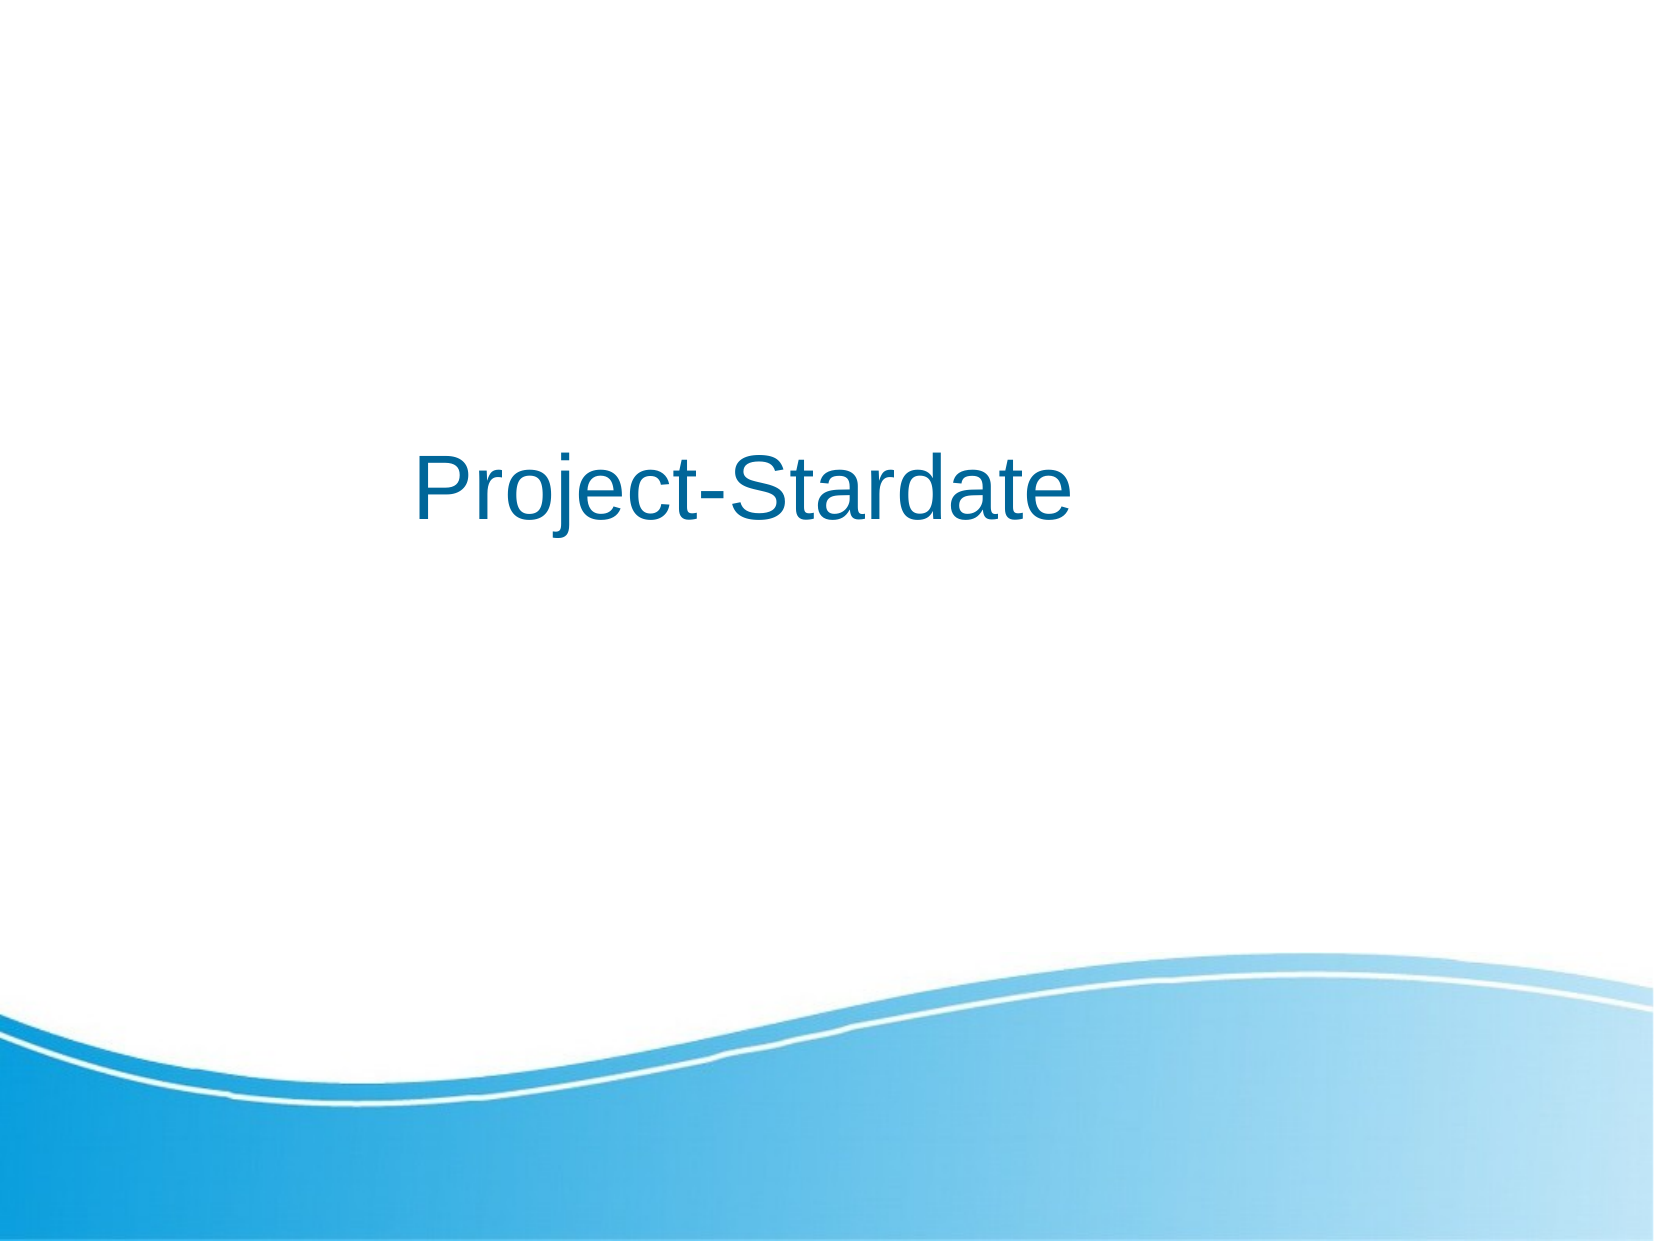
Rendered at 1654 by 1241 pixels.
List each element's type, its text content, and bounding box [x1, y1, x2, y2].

title Project-Stardate [0, 384, 1489, 592]
picture [0, 952, 1654, 1241]
